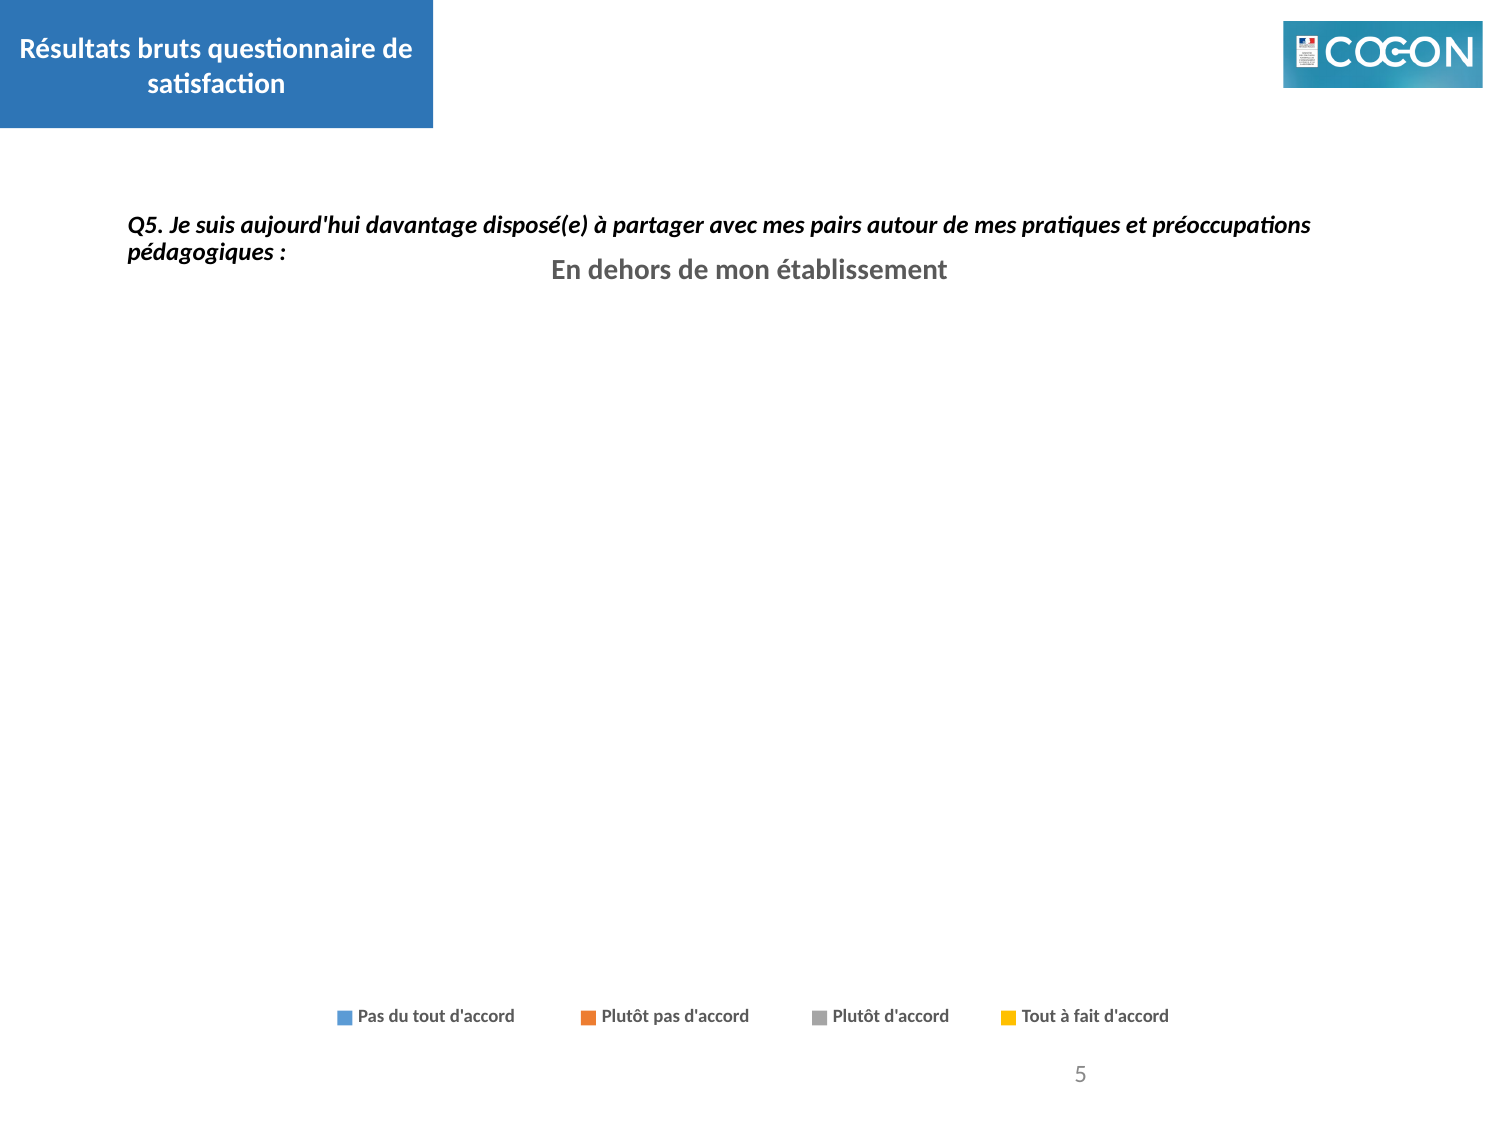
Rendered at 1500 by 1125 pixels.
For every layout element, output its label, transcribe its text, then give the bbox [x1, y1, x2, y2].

text_box En dehors de mon établissement [525, 250, 975, 301]
text_box Q5. Je suis aujourd'hui davantage disposé(e) à partager avec mes pairs autour de mes pratiques et préoccupations pédagogiques : [112, 204, 1407, 283]
text_box [580, 1010, 596, 1026]
text_box Tout à fait d'accord [1021, 1008, 1218, 1040]
text_box Résultats bruts questionnaire de satisfaction [0, 0, 434, 129]
text_box [1001, 1010, 1016, 1026]
text_box Pas du tout d'accord [358, 1008, 567, 1040]
text_box [337, 1010, 353, 1026]
text_box Plutôt d'accord [832, 1008, 988, 1040]
text_box 8 [1059, 1042, 1397, 1103]
picture [1283, 21, 1483, 88]
text_box Plutôt pas d'accord [601, 1008, 797, 1040]
text_box [812, 1010, 828, 1026]
